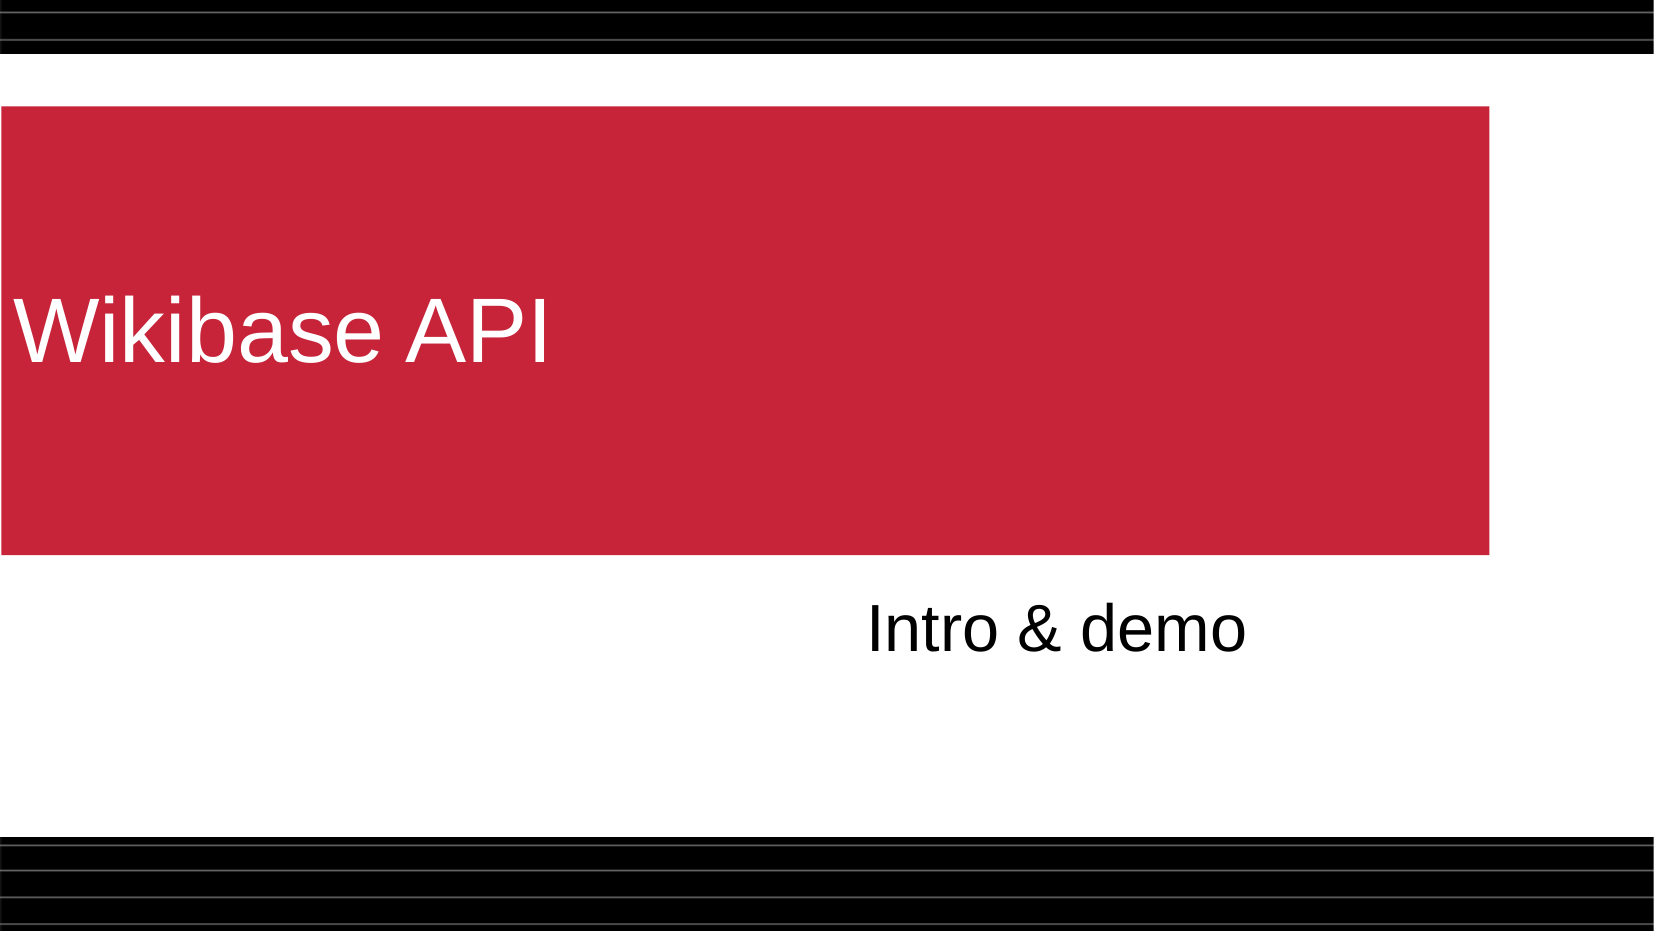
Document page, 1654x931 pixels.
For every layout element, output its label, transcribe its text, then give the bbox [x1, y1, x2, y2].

picture [0, 0, 1654, 54]
subtitle Intro & demo [625, 590, 1489, 804]
picture [0, 837, 1654, 931]
title Wikibase API [1, 106, 1490, 556]
